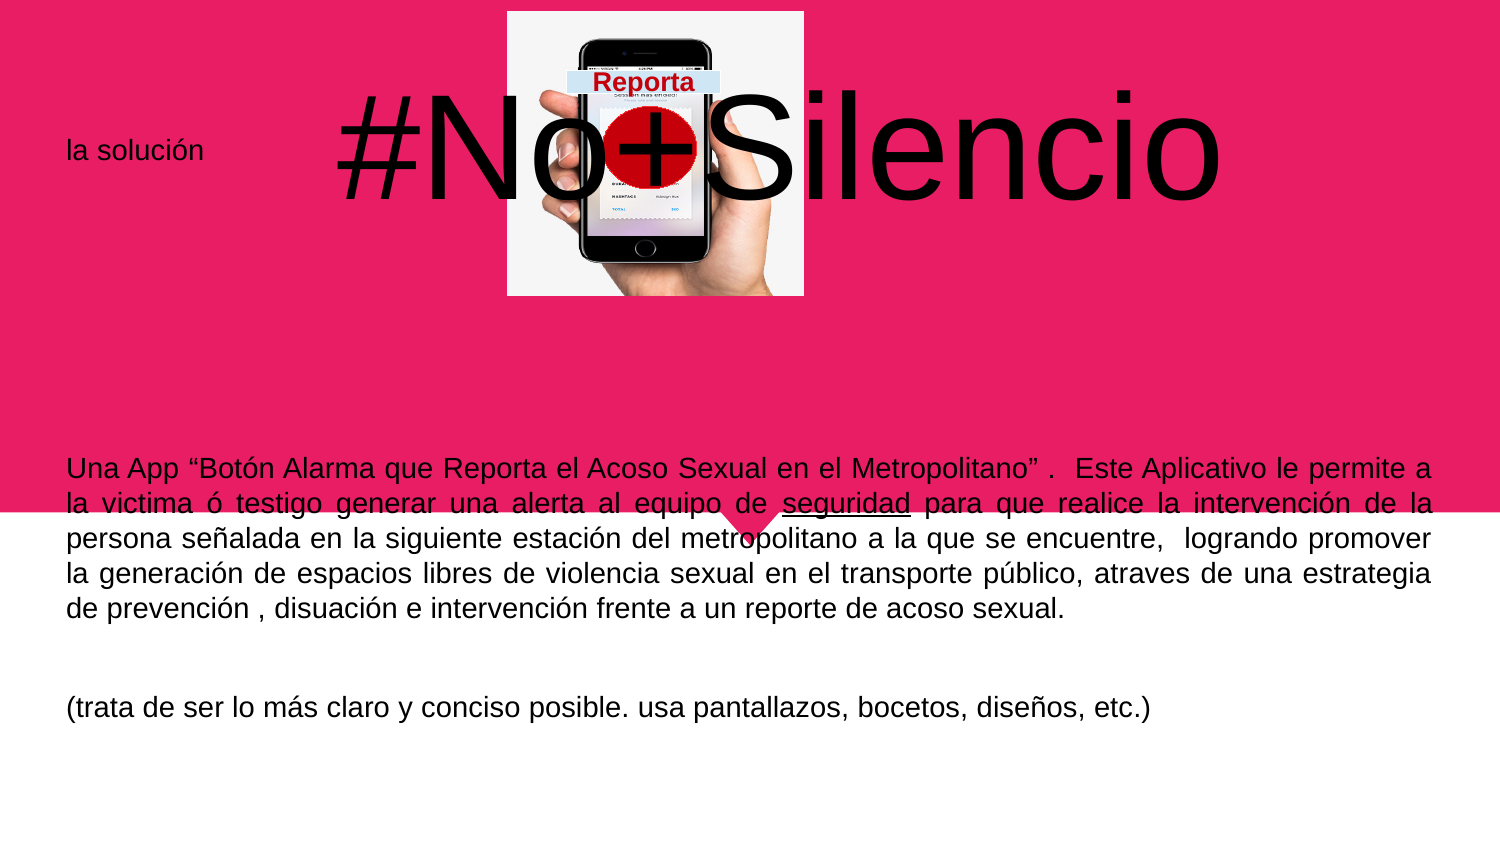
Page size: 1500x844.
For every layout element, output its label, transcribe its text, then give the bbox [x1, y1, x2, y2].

title la solución [51, 61, 1449, 182]
text_box #No+Silencio [322, 63, 1241, 232]
text_box Reporta [566, 70, 721, 94]
picture [507, 11, 804, 61]
picture [507, 232, 804, 240]
list Una App “Botón Alarma que Reporta el Acoso Sexual en el Metropolitano” . Este Aplicativo le permite a la victima ó testigo generar una alerta al equipo de seguridad para que realice la intervención de la persona señalada en la siguiente estación del metropolitano a la que se encuentre, logrando promover la generación de espacios libres de violencia sexual en el transporte público, atraves de una estrategia de prevención , disuación e intervención frente a un reporte de acoso sexual. (trata de ser lo más claro y conciso posible. usa pantallazos, bocetos, diseños, etc.) [51, 240, 1449, 750]
